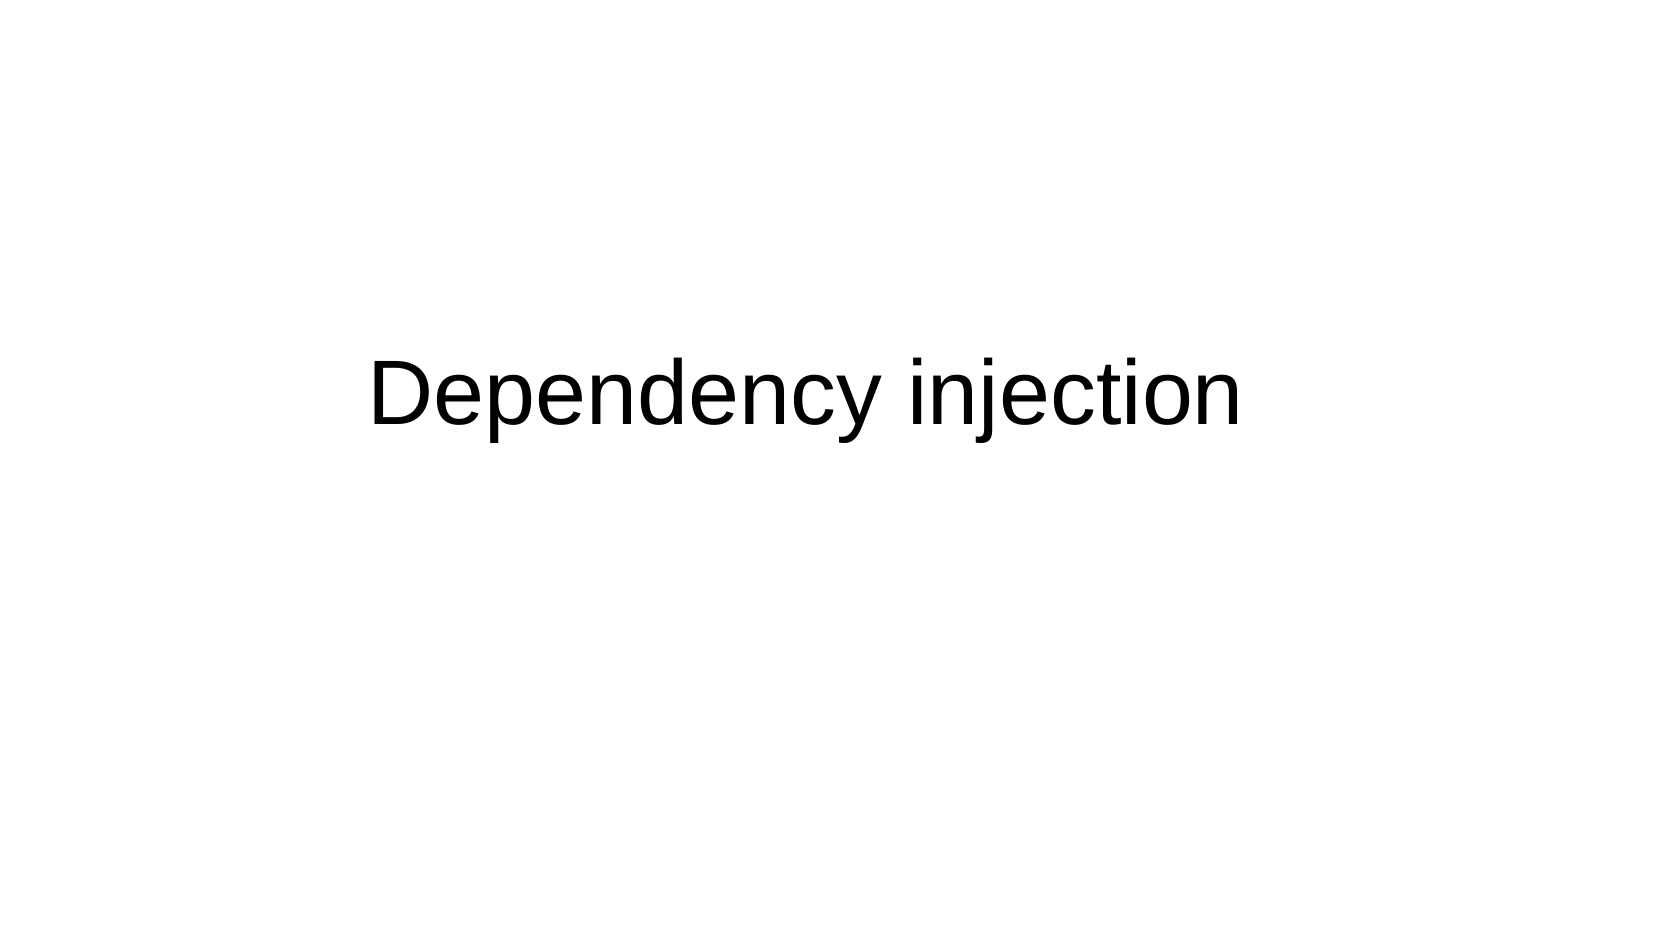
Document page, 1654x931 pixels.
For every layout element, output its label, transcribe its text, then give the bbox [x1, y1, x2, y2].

title Dependency injection [75, 315, 1564, 471]
